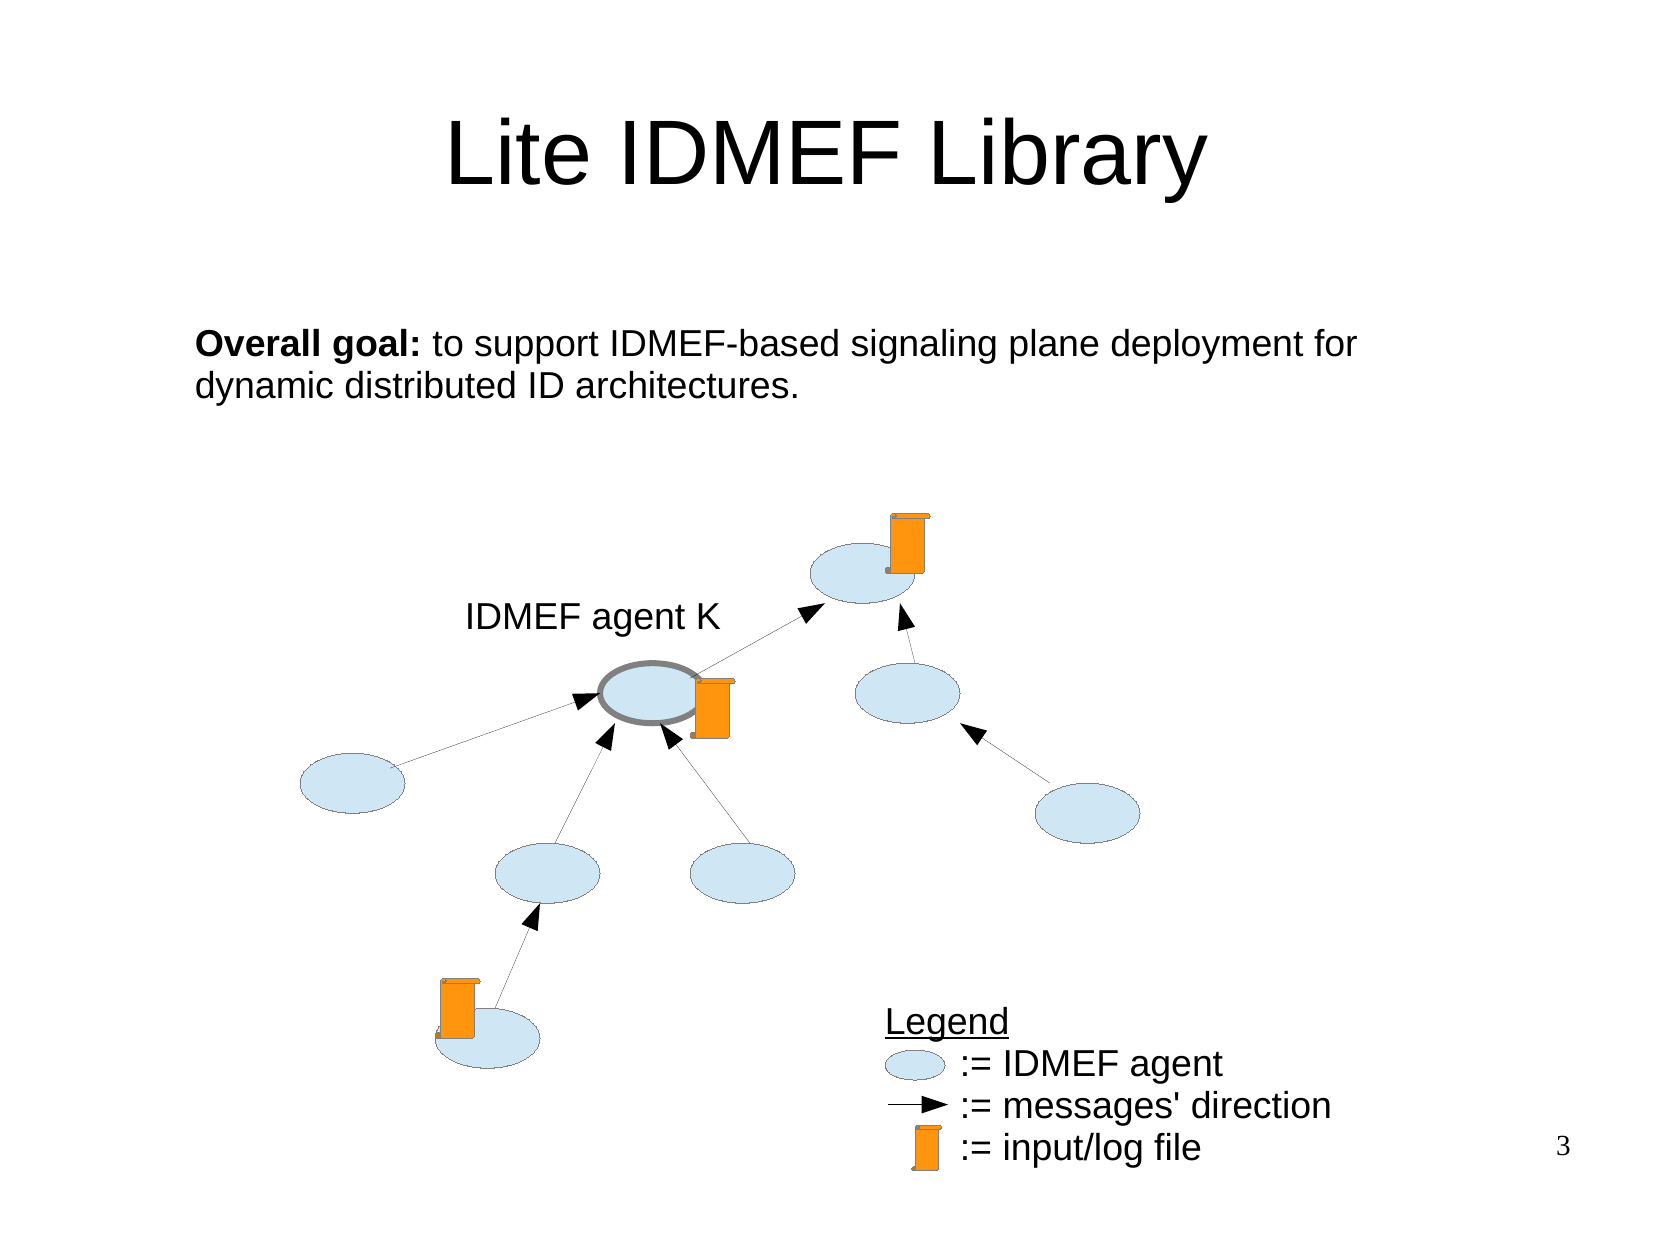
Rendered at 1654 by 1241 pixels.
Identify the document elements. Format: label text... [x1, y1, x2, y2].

text_box [600, 663, 736, 739]
text_box Legend := IDMEF agent := messages' direction := input/log file [870, 993, 1366, 1176]
text_box [855, 663, 961, 724]
text_box [885, 1050, 946, 1081]
text_box [911, 1125, 942, 1171]
title Lite IDMEF Library [82, 49, 1571, 257]
text_box IDMEF agent K [450, 588, 781, 646]
text_box [810, 513, 931, 604]
text_box [1035, 783, 1141, 844]
text_box Overall goal: to support IDMEF-based signaling plane deployment for dynamic distributed ID architectures. [180, 315, 1396, 414]
text_box [495, 843, 601, 904]
text_box [300, 753, 406, 814]
text_box [690, 843, 796, 904]
text_box [435, 978, 541, 1069]
